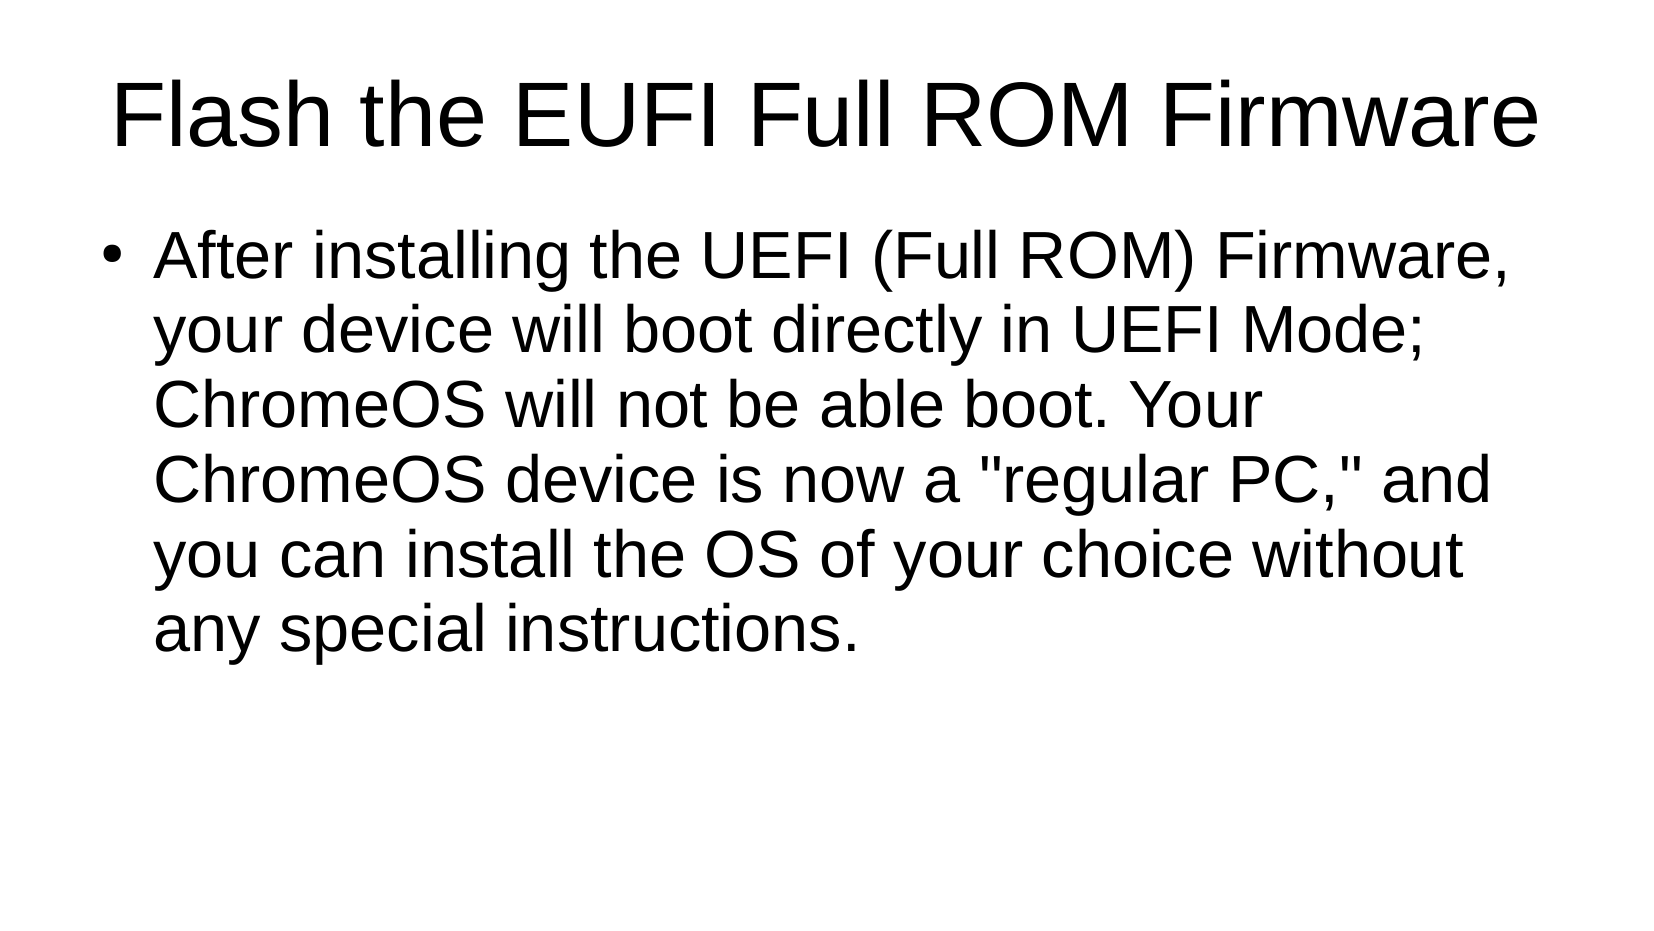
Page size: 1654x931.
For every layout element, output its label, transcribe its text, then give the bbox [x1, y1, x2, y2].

title Flash the EUFI Full ROM Firmware [82, 37, 1571, 193]
list After installing the UEFI (Full ROM) Firmware, your device will boot directly in UEFI Mode; ChromeOS will not be able boot. Your ChromeOS device is now a "regular PC," and you can install the OS of your choice without any special instructions. [82, 217, 1571, 758]
